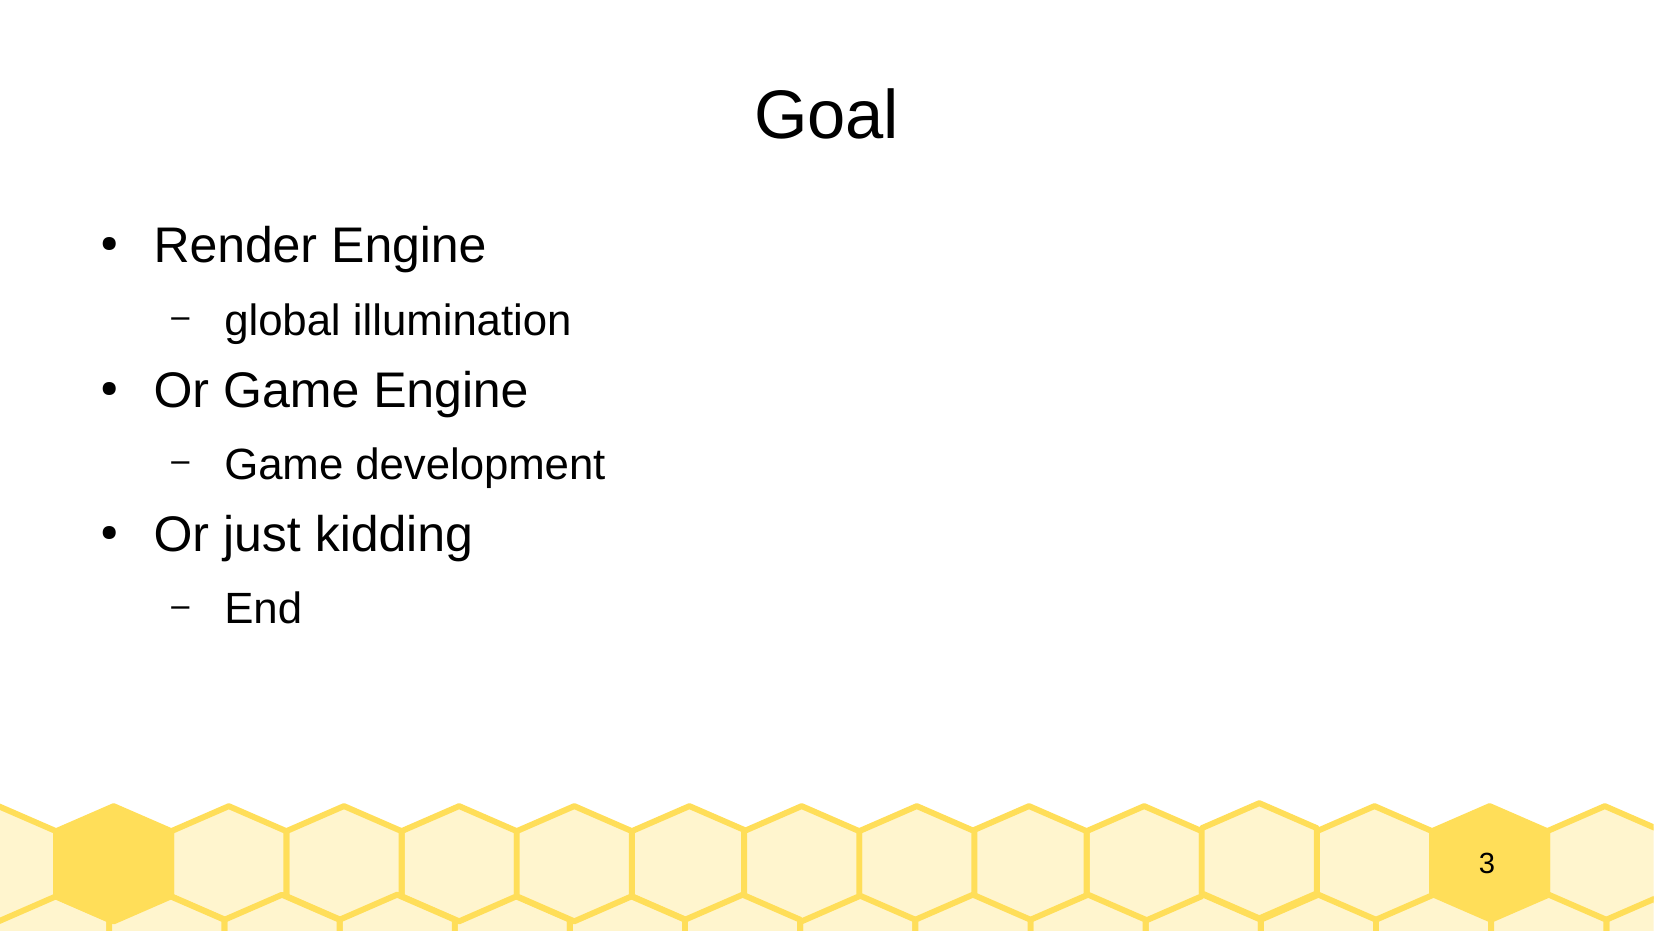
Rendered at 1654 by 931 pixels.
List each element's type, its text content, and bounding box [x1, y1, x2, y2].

title Goal [82, 37, 1571, 193]
list Render Engine global illumination Or Game Engine Game development Or just kidding End [82, 217, 1571, 758]
